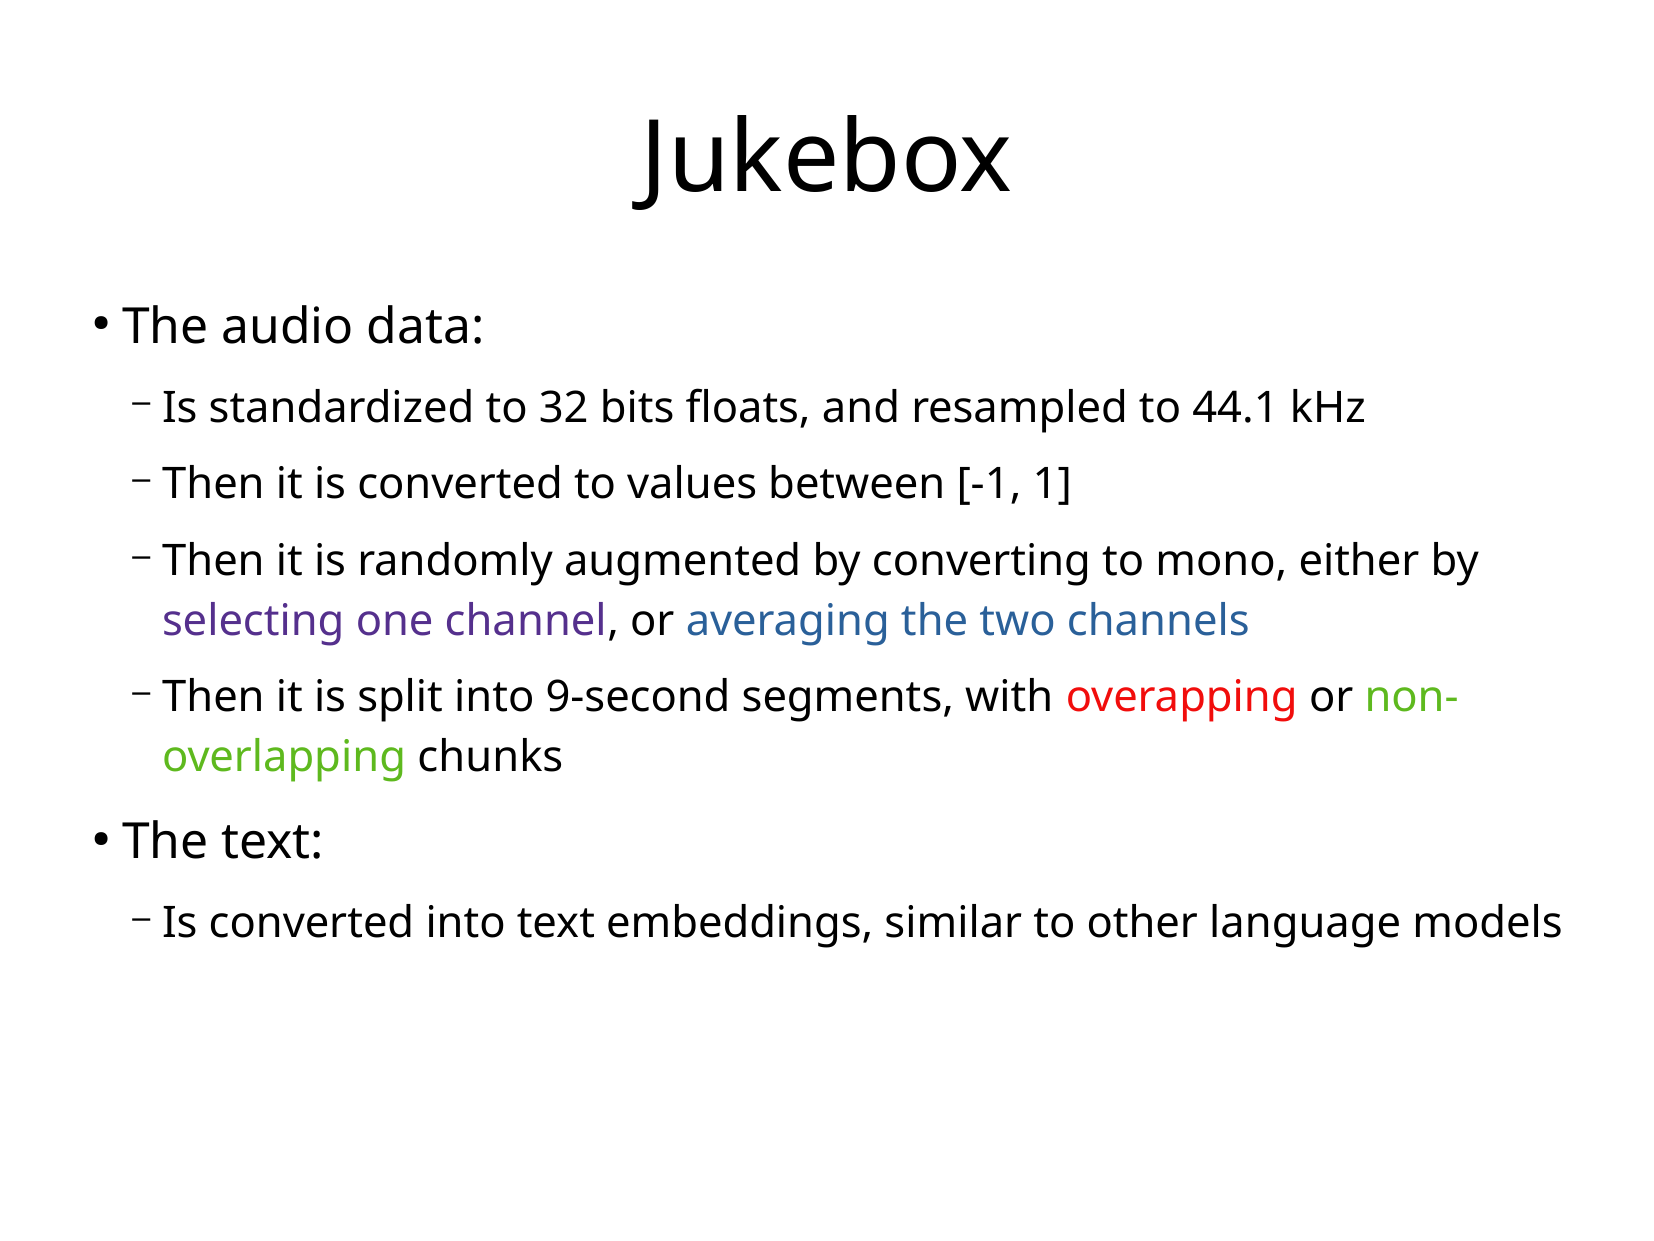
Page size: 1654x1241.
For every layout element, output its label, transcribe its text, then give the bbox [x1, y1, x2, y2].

title Jukebox [82, 49, 1571, 257]
list The audio data: Is standardized to 32 bits floats, and resampled to 44.1 kHz Then it is converted to values between [-1, 1] Then it is randomly augmented by converting to mono, either by selecting one channel, or averaging the two channels Then it is split into 9-second segments, with overapping or non-overlapping chunks The text: Is converted into text embeddings, similar to other language models [82, 290, 1571, 1010]
